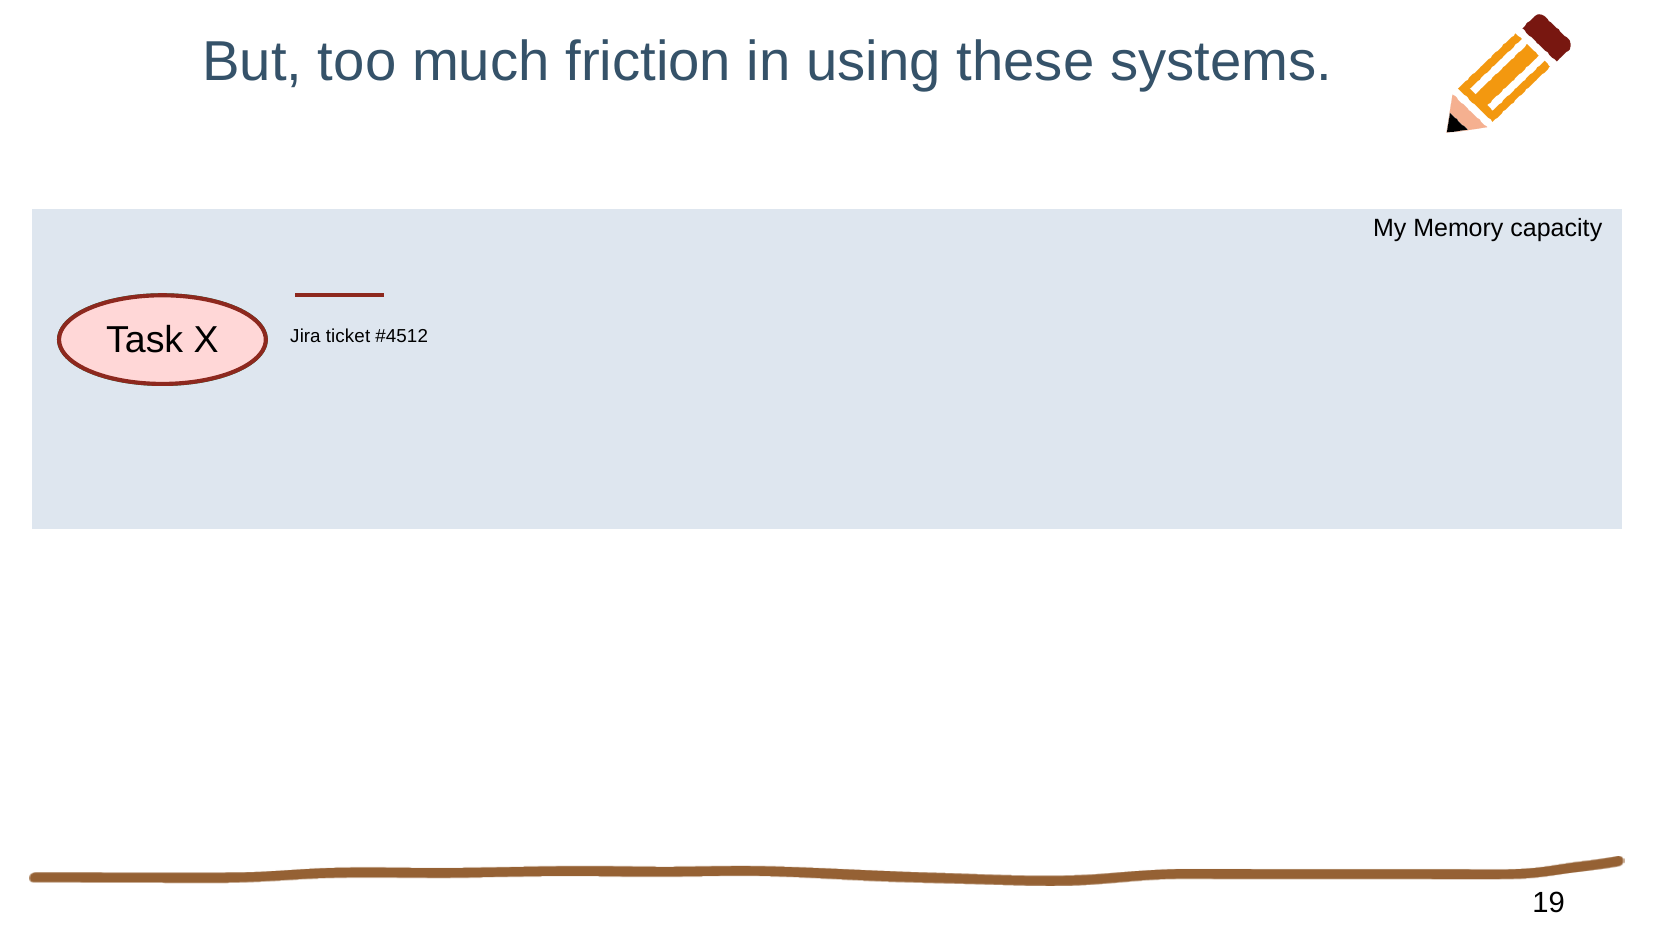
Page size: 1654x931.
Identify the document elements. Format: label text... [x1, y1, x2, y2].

text_box My Memory capacity [1358, 206, 1618, 250]
picture [1446, 14, 1571, 133]
text_box [29, 206, 1625, 532]
picture [29, 856, 1625, 886]
text_box Task X [59, 295, 266, 384]
text_box Jira ticket #4512 [275, 318, 443, 355]
title But, too much friction in using these systems. [88, 29, 1447, 206]
